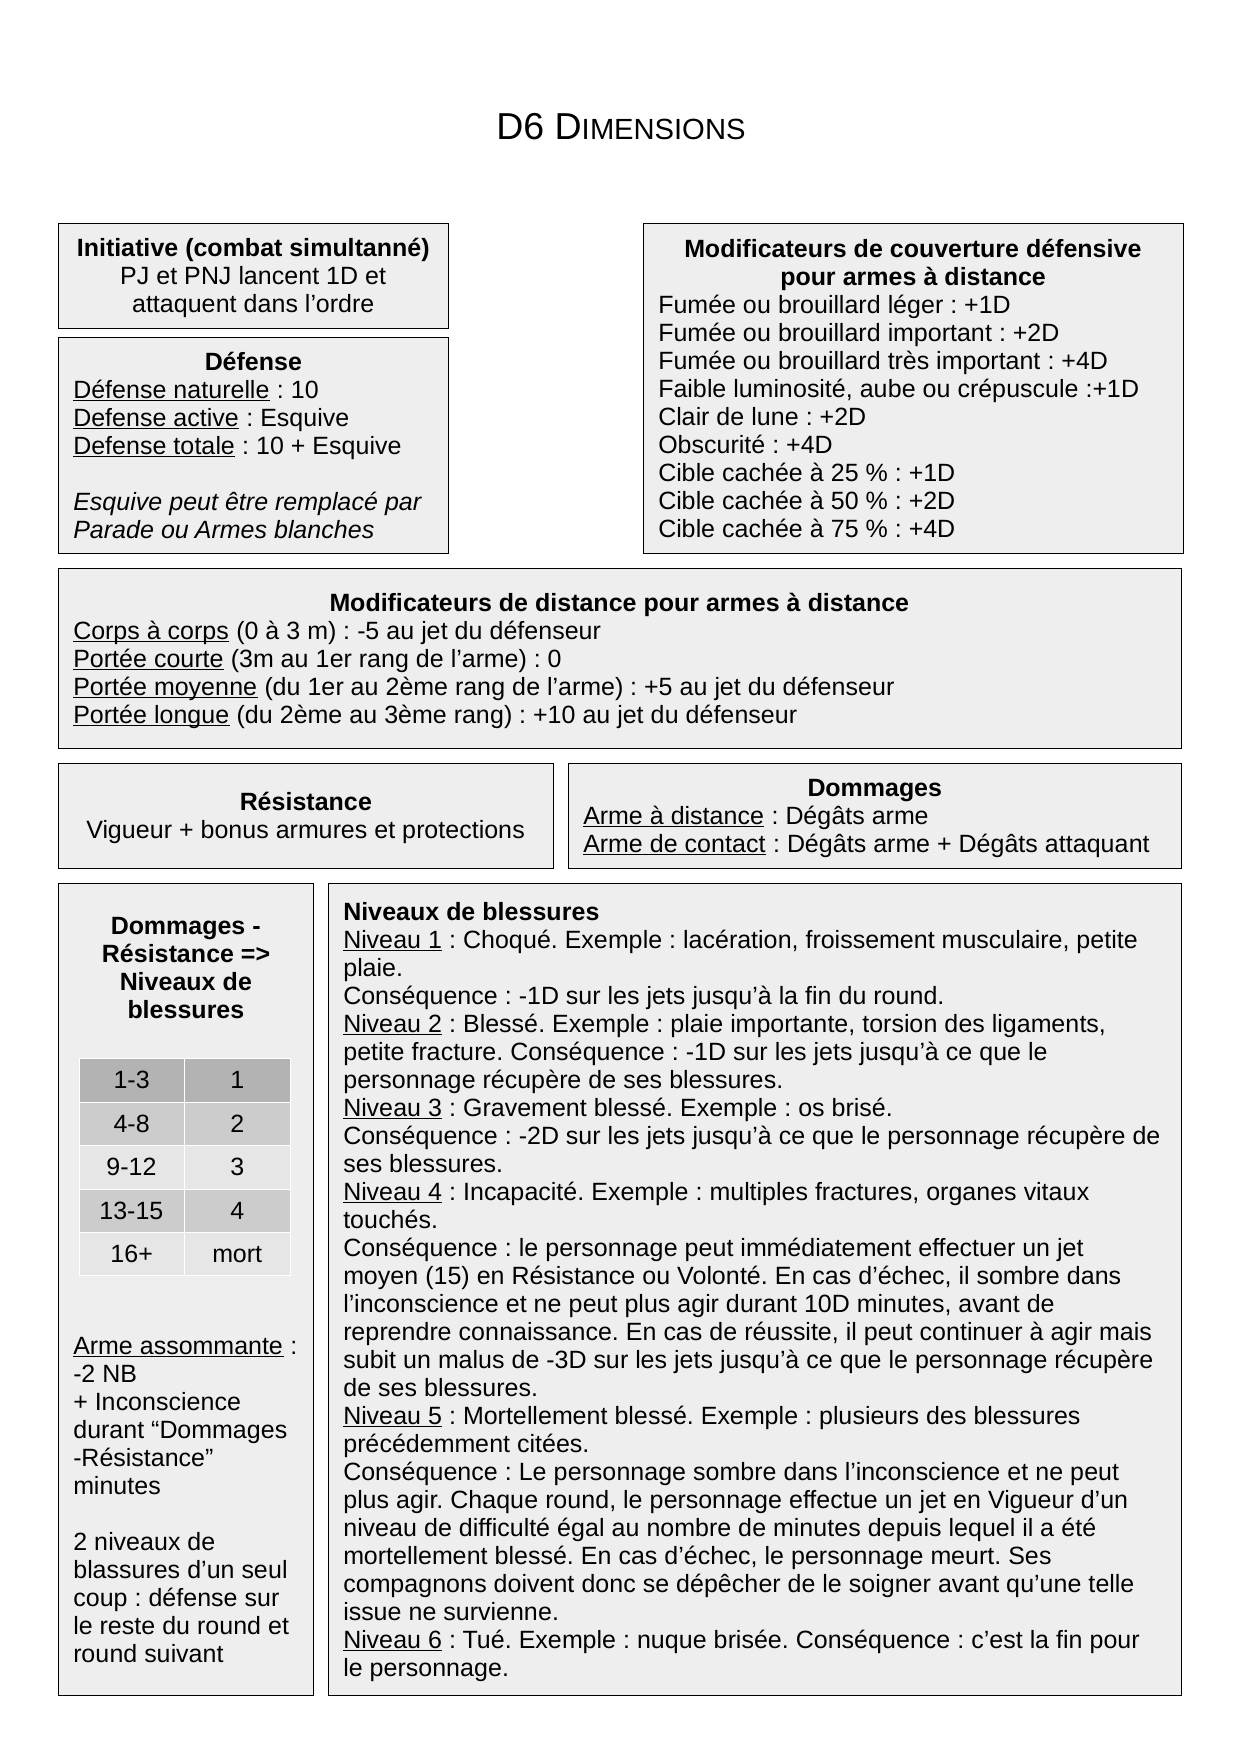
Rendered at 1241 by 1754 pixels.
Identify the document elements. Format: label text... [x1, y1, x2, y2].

table_cell 9-12 [80, 1146, 184, 1189]
table_cell 16+ [80, 1233, 184, 1275]
text_box Modificateurs de couverture défensive pour armes à distance Fumée ou brouillard léger : +1D Fumée ou brouillard important : +2D Fumée ou brouillard très important : +4D Faible luminosité, aube ou crépuscule :+1D Clair de lune : +2D Obscurité : +4D Cible cachée à 25 % : +1D Cible cachée à 50 % : +2D Cible cachée à 75 % : +4D [643, 223, 1184, 554]
text_box D6 DIMENSIONS [298, 73, 944, 179]
table_cell 2 [185, 1103, 290, 1145]
text_box Défense Défense naturelle : 10 Defense active : Esquive Defense totale : 10 + Esquive Esquive peut être remplacé par Parade ou Armes blanches [58, 337, 449, 554]
table_cell 3 [185, 1146, 290, 1189]
table_cell 13-15 [80, 1190, 184, 1232]
text_box Niveaux de blessures Niveau 1 : Choqué. Exemple : lacération, froissement musculaire, petite plaie. Conséquence : -1D sur les jets jusqu’à la fin du round. Niveau 2 : Blessé. Exemple : plaie importante, torsion des ligaments, petite fracture. Conséquence : -1D sur les jets jusqu’à ce que le personnage récupère de ses blessures. Niveau 3 : Gravement blessé. Exemple : os brisé. Conséquence : -2D sur les jets jusqu’à ce que le personnage récupère de ses blessures. Niveau 4 : Incapacité. Exemple : multiples fractures, organes vitaux touchés. Conséquence : le personnage peut immédiatement effectuer un jet moyen (15) en Résistance ou Volonté. En cas d’échec, il sombre dans l’inconscience et ne peut plus agir durant 10D minutes, avant de reprendre connaissance. En cas de réussite, il peut continuer à agir mais subit un malus de -3D sur les jets jusqu’à ce que le personnage récupère de ses blessures. Niveau 5 : Mortellement blessé. Exemple : plusieurs des blessures précédemment citées. Conséquence : Le personnage sombre dans l’inconscience et ne peut plus agir. Chaque round, le personnage effectue un jet en Vigueur d’un niveau de difficulté égal au nombre de minutes depuis lequel il a été mortellement blessé. En cas d’échec, le personnage meurt. Ses compagnons doivent donc se dépêcher de le soigner avant qu’une telle issue ne survienne. Niveau 6 : Tué. Exemple : nuque brisée. Conséquence : c’est la fin pour le personnage. [328, 883, 1182, 1696]
table_cell 4 [185, 1190, 290, 1232]
table_cell mort [185, 1233, 290, 1275]
text_box Dommages -Résistance => Niveaux de blessures Arme assommante : -2 NB + Inconscience durant “Dommages -Résistance” minutes 2 niveaux de blassures d’un seul coup : défense sur le reste du round et round suivant [58, 883, 314, 1696]
table_cell 4-8 [80, 1103, 184, 1145]
text_box Modificateurs de distance pour armes à distance Corps à corps (0 à 3 m) : -5 au jet du défenseur Portée courte (3m au 1er rang de l’arme) : 0 Portée moyenne (du 1er au 2ème rang de l’arme) : +5 au jet du défenseur Portée longue (du 2ème au 3ème rang) : +10 au jet du défenseur [58, 568, 1182, 749]
text_box Résistance Vigueur + bonus armures et protections [58, 763, 554, 869]
table_header 1 [185, 1059, 290, 1102]
text_box Initiative (combat simultanné) PJ et PNJ lancent 1D et attaquent dans l’ordre [58, 223, 449, 329]
table_header 1-3 [80, 1059, 184, 1102]
text_box Dommages Arme à distance : Dégâts arme Arme de contact : Dégâts arme + Dégâts attaquant [568, 763, 1182, 869]
